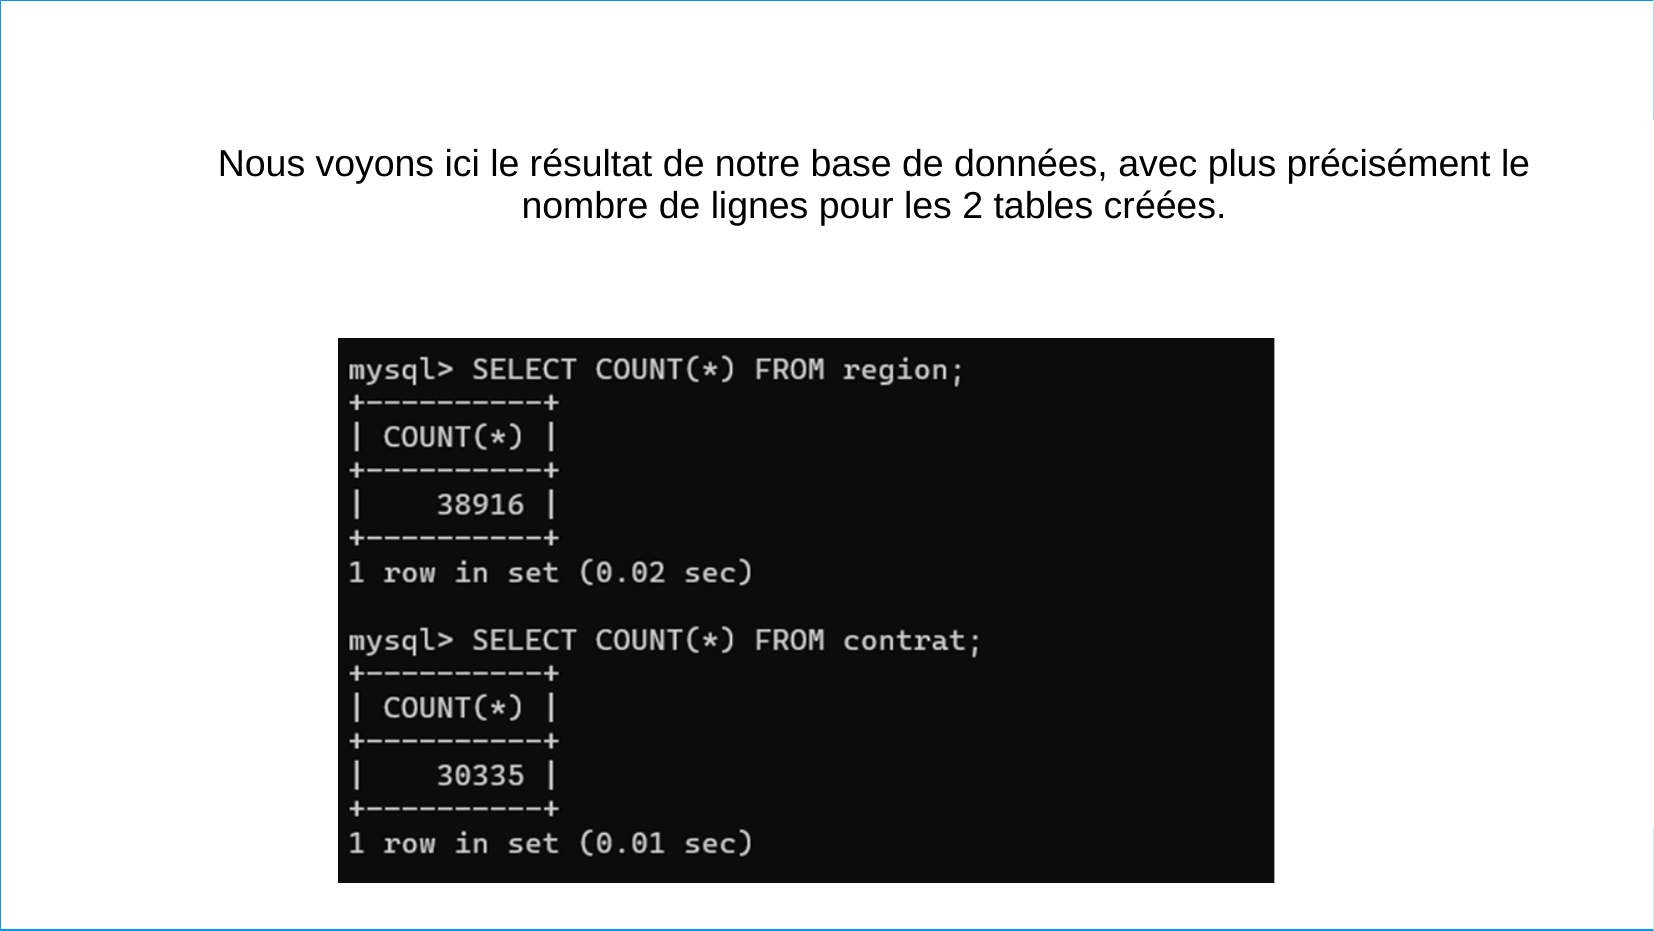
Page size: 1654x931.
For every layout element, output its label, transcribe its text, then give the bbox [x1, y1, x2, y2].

picture [337, 336, 1275, 883]
text_box [0, 0, 1654, 931]
title Nous voyons ici le résultat de notre base de données, avec plus précisément le nombre de lignes pour les 2 tables créées. [153, 125, 1595, 245]
